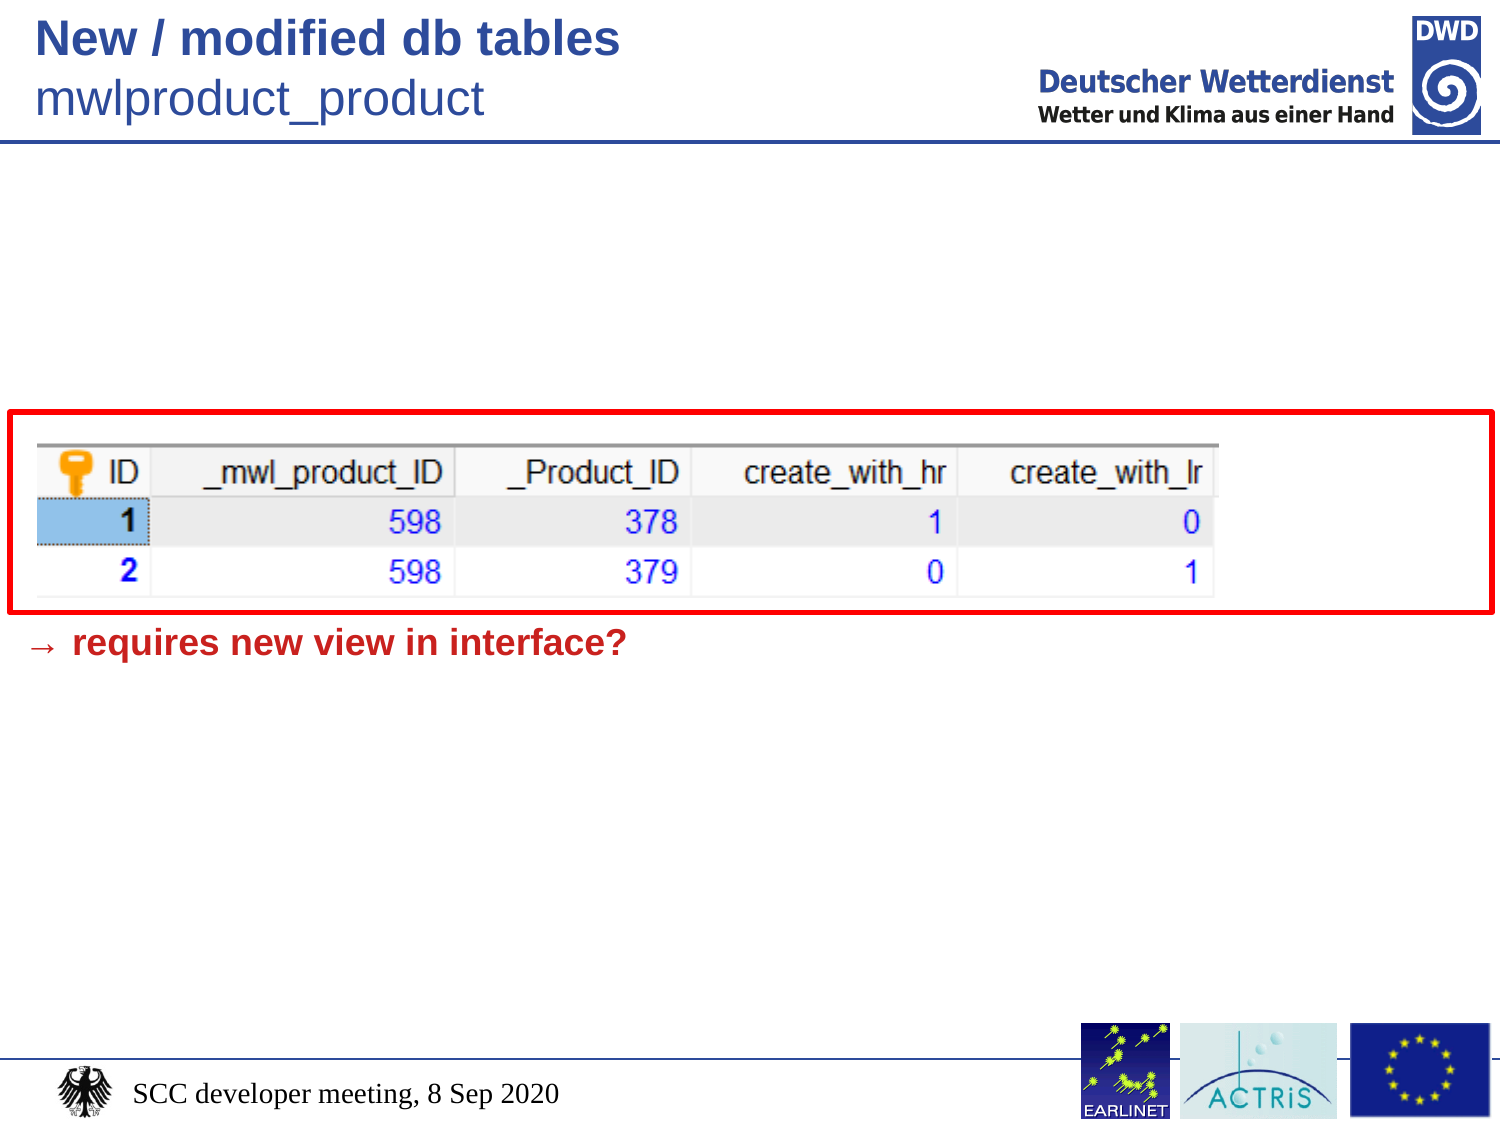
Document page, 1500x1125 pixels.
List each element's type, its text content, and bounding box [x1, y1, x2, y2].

picture [37, 440, 1219, 598]
text_box New / modified db tables mwlproduct_product [20, 0, 988, 134]
picture [1081, 1023, 1170, 1119]
picture [55, 1064, 114, 1119]
text_box → requires new view in interface? [9, 610, 692, 716]
picture [1350, 1023, 1492, 1119]
picture [1038, 16, 1481, 135]
picture [1180, 1023, 1337, 1119]
